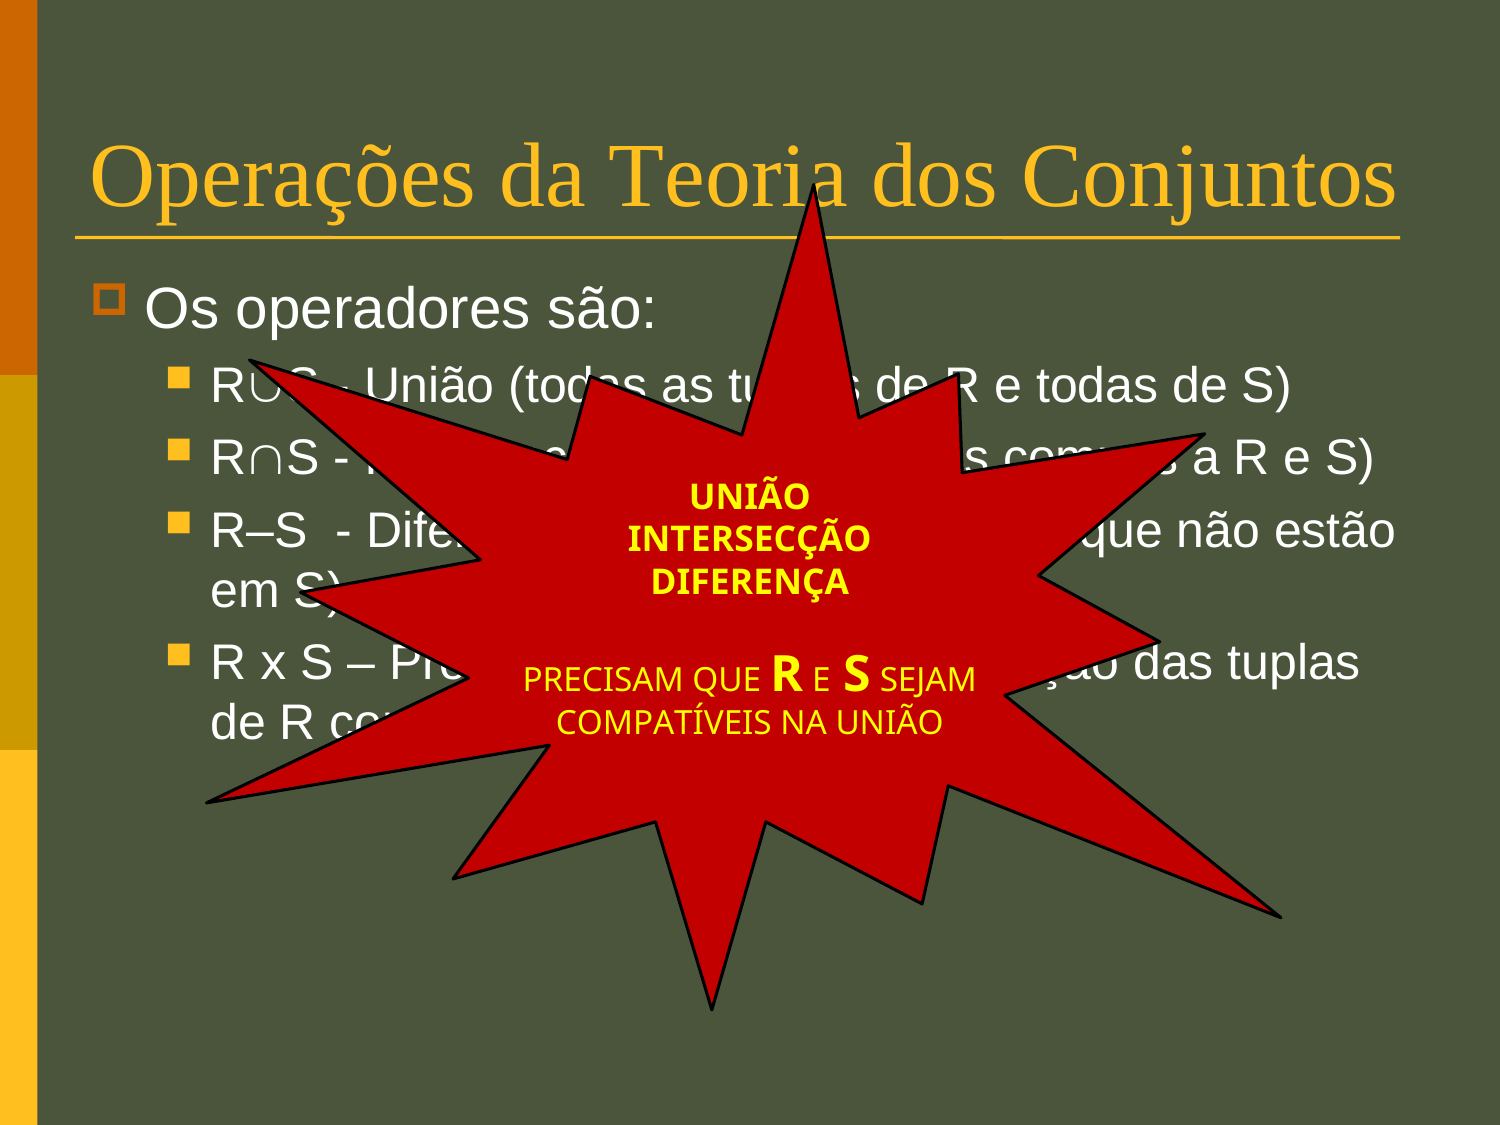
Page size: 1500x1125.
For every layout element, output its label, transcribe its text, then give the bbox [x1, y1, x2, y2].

list Os operadores são: RS - União (todas as tuplas de R e todas de S)‏ RS - Intersecção (todas as tuplas comuns a R e S)‏ R–S - Diferença (todas as tuplas de R que não estão em S)‏ R x S – Produto Cartesiano (combinação das tuplas de R com as de S)‏ [714, 262, 1426, 1006]
text_box [206, 184, 1281, 1010]
text_box UNIÃO INTERSECÇÃO DIFERENÇA PRECISAM QUE R E S SEJAM COMPATÍVEIS NA UNIÃO [493, 474, 1007, 741]
list Os operadores são: RS - União (todas as tuplas de R e todas de S)‏ RS - Intersecção (todas as tuplas comuns a R e S)‏ R–S - Diferença (todas as tuplas de R que não estão em S)‏ R x S – Produto Cartesiano (combinação das tuplas de R com as de S)‏ [75, 262, 791, 1006]
title Operações da Teoria dos Conjuntos [75, 45, 1426, 233]
